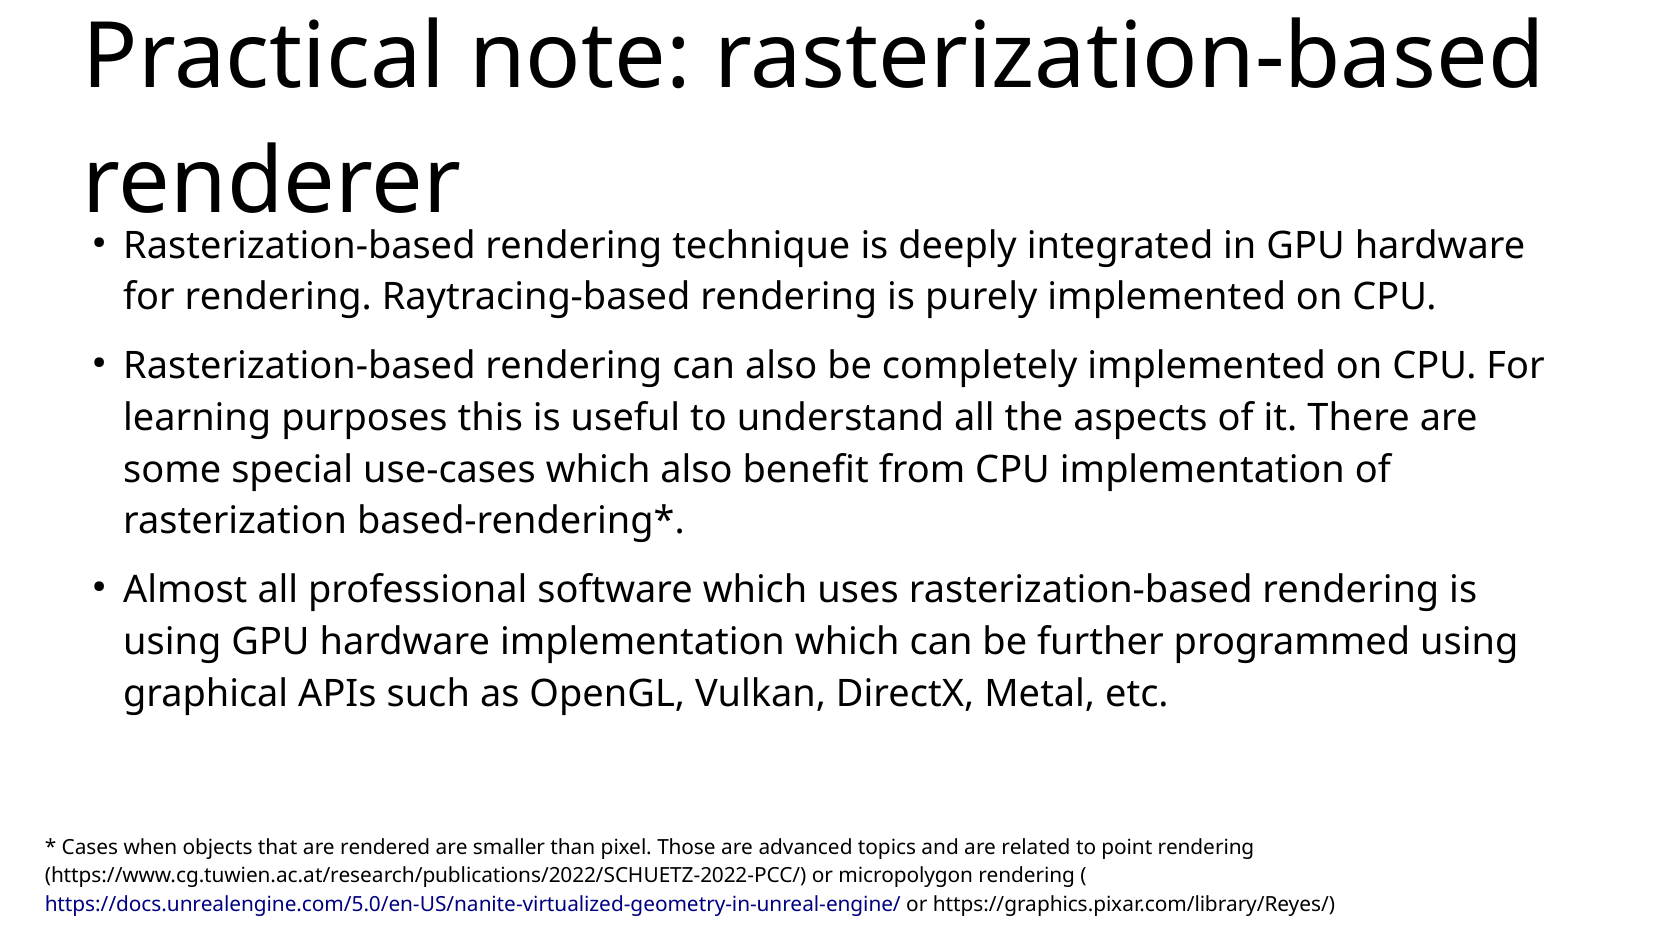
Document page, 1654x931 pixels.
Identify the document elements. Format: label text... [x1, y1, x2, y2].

text_box * Cases when objects that are rendered are smaller than pixel. Those are advanced topics and are related to point rendering (https://www.cg.tuwien.ac.at/research/publications/2022/SCHUETZ-2022-PCC/) or micropolygon rendering (https://docs.unrealengine.com/5.0/en-US/nanite-virtualized-geometry-in-unreal-engine/ or https://graphics.pixar.com/library/Reyes/) [30, 825, 1636, 892]
title Practical note: rasterization-based renderer [82, 0, 1571, 217]
list Rasterization-based rendering technique is deeply integrated in GPU hardware for rendering. Raytracing-based rendering is purely implemented on CPU. Rasterization-based rendering can also be completely implemented on CPU. For learning purposes this is useful to understand all the aspects of it. There are some special use-cases which also benefit from CPU implementation of rasterization based-rendering*. Almost all professional software which uses rasterization-based rendering is using GPU hardware implementation which can be further programmed using graphical APIs such as OpenGL, Vulkan, DirectX, Metal, etc. [82, 217, 1571, 758]
